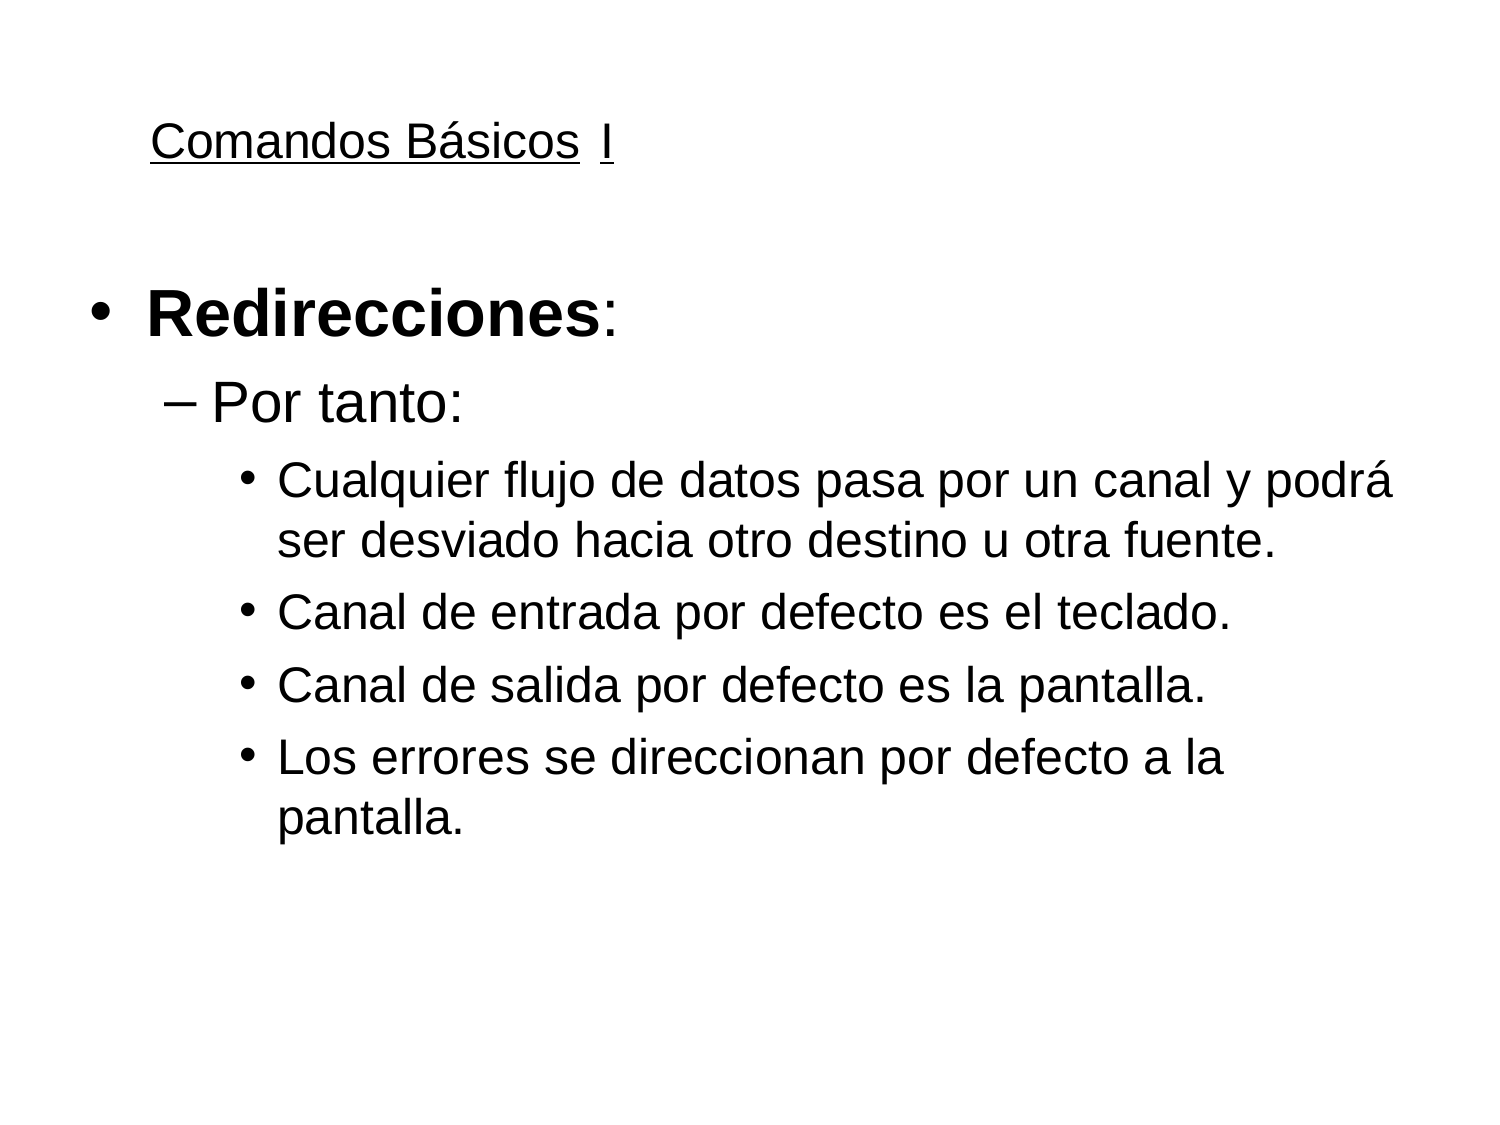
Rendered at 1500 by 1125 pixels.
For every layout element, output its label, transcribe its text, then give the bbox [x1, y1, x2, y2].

list Redirecciones: Por tanto: Cualquier flujo de datos pasa por un canal y podrá ser desviado hacia otro destino u otra fuente. Canal de entrada por defecto es el teclado. Canal de salida por defecto es la pantalla. Los errores se direccionan por defecto a la pantalla. [75, 262, 1426, 1006]
title Comandos Básicos I [75, 45, 1426, 233]
